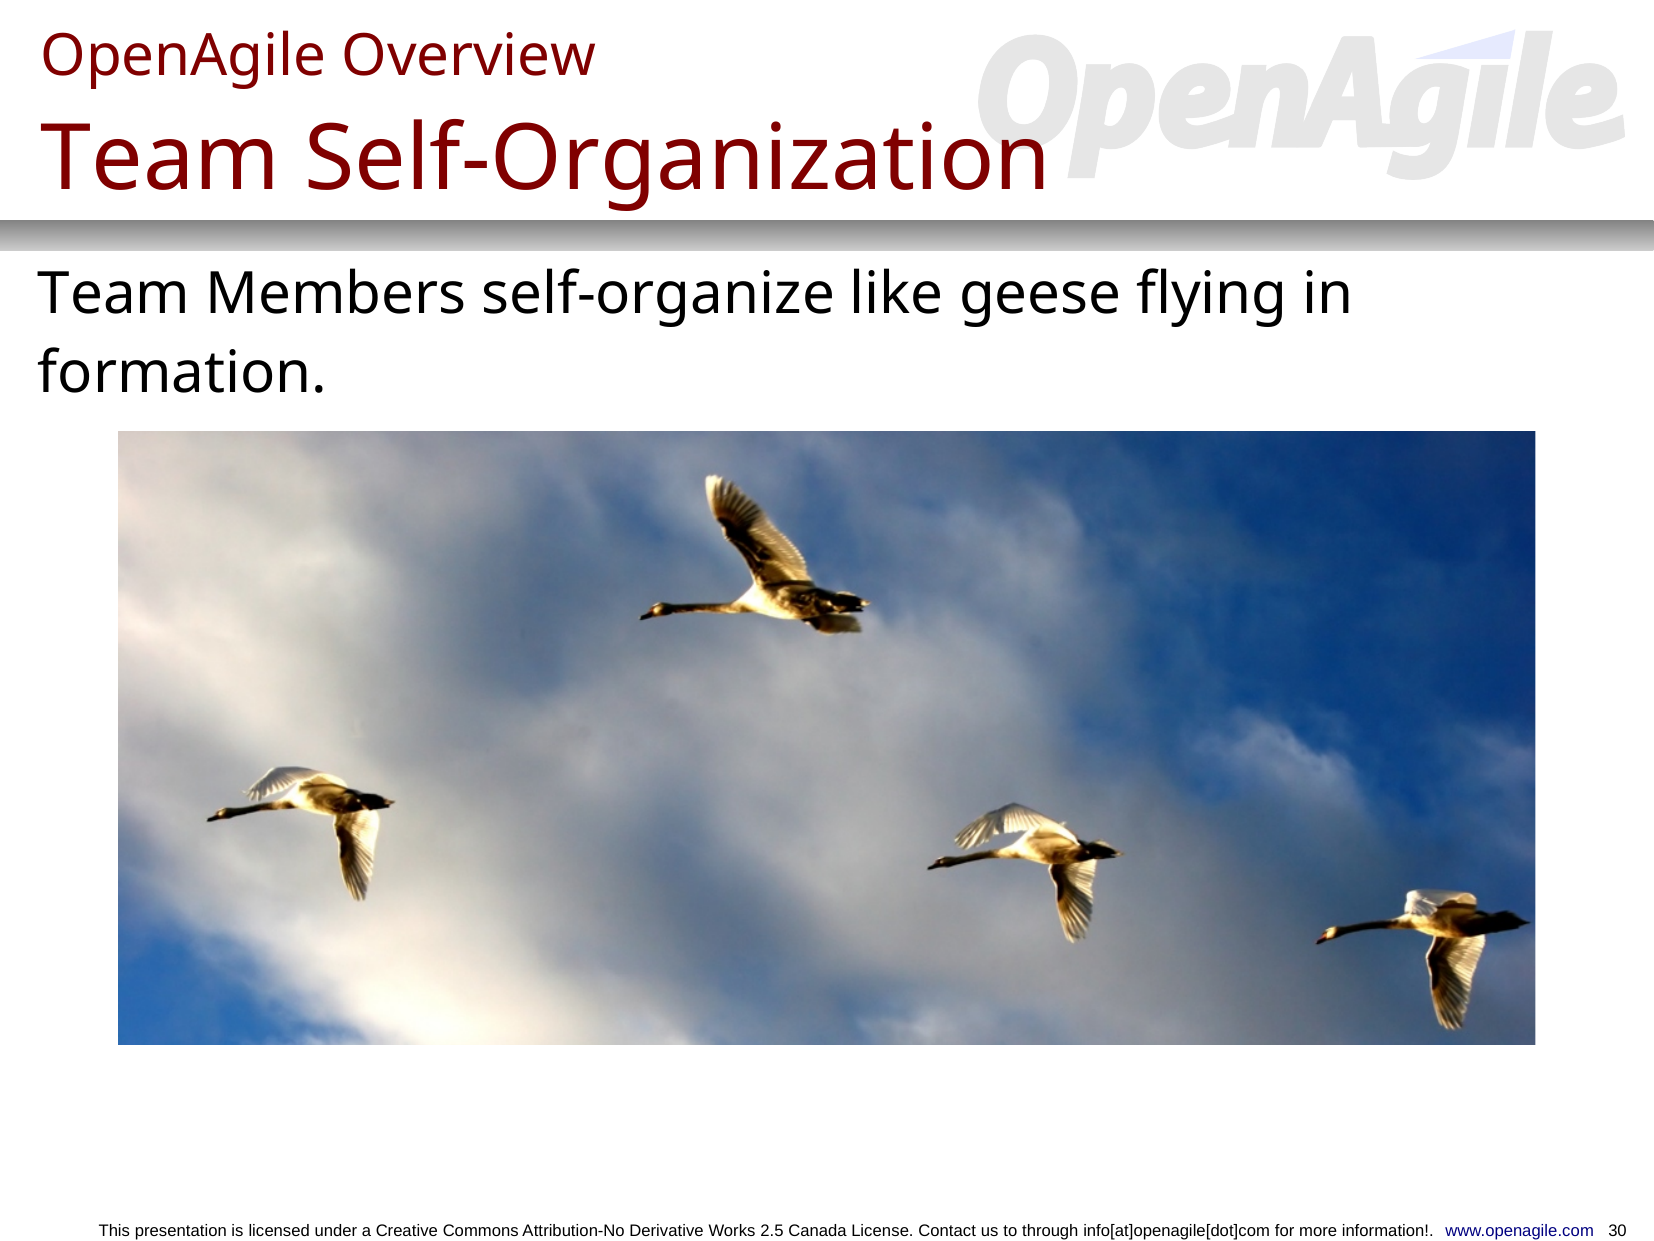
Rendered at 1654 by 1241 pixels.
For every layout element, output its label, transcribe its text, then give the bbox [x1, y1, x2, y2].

list Team Members self-organize like geese flying in formation. [37, 251, 1654, 1192]
title OpenAgile Overview Team Self-Organization [40, 8, 1654, 222]
